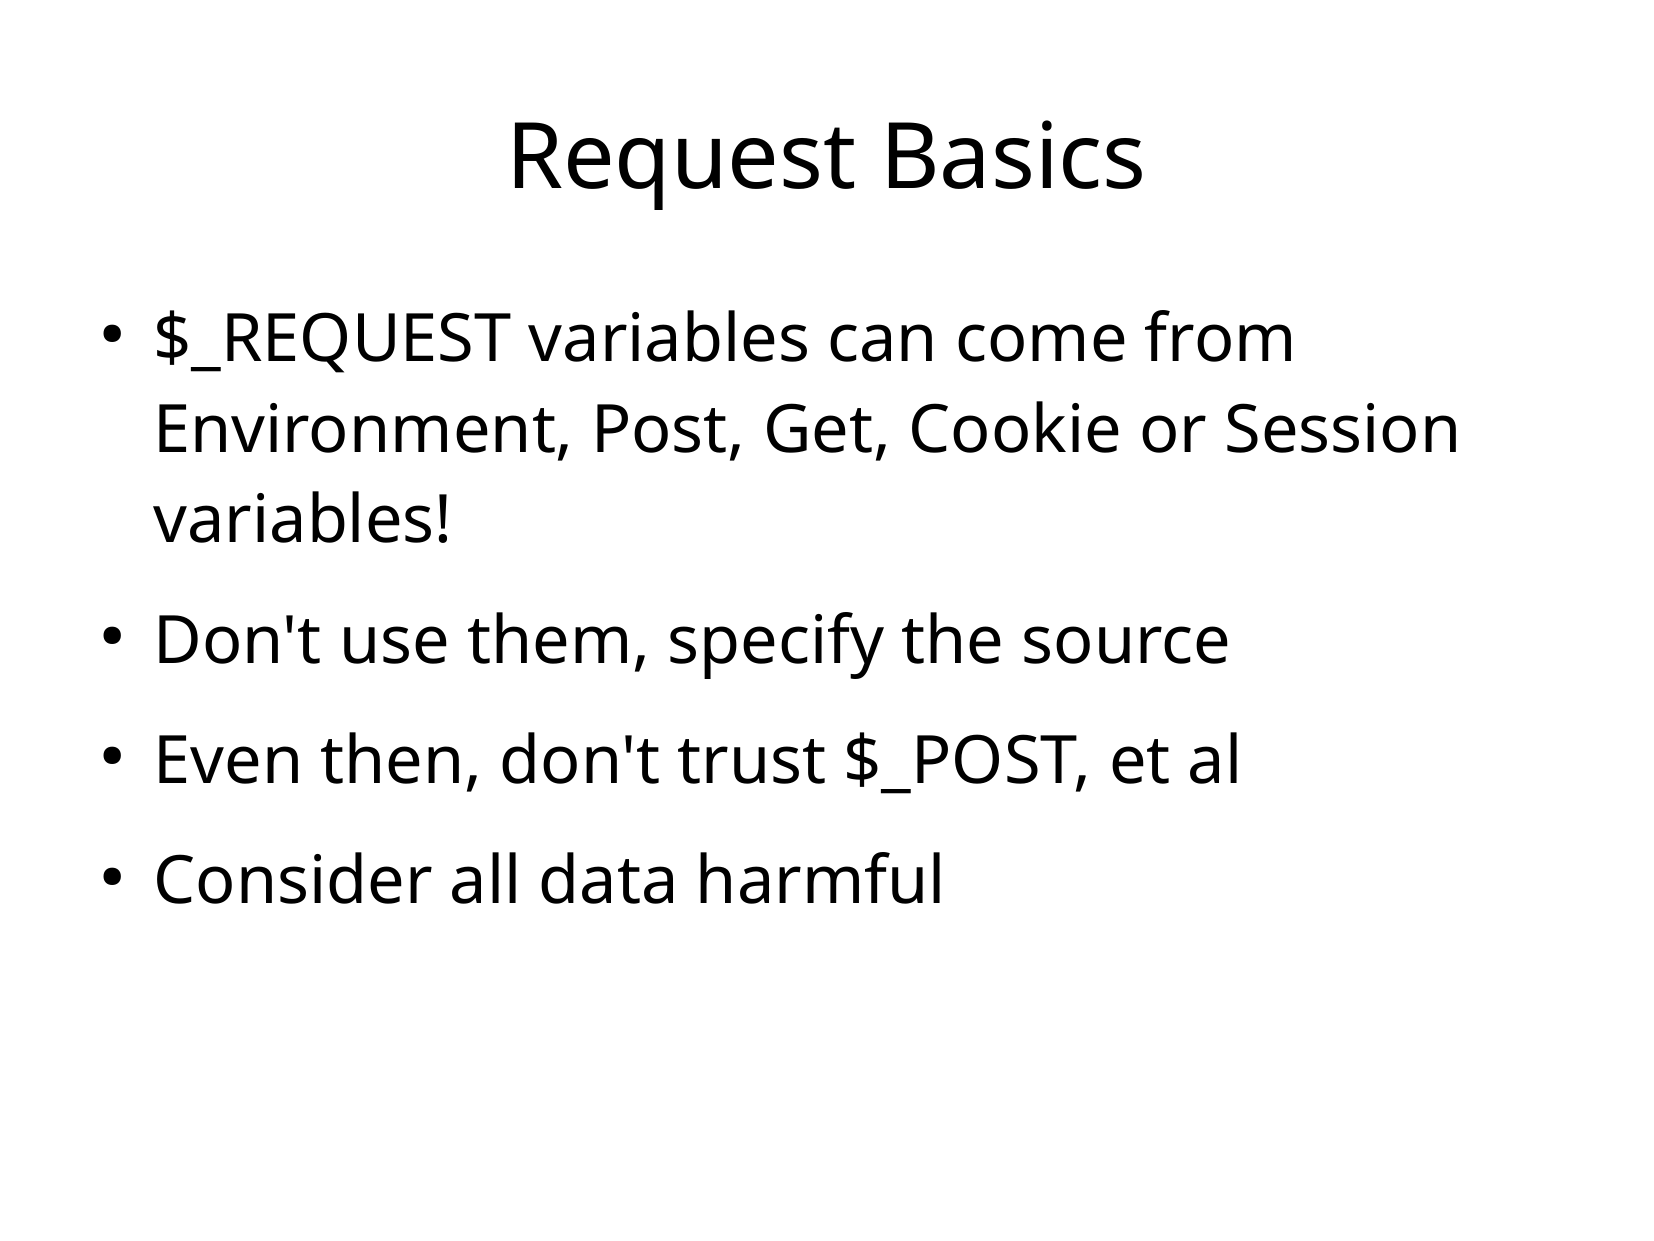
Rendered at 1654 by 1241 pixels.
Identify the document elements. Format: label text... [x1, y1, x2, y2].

list $_REQUEST variables can come from Environment, Post, Get, Cookie or Session variables! Don't use them, specify the source Even then, don't trust $_POST, et al Consider all data harmful [82, 290, 1571, 1109]
title Request Basics [82, 56, 1571, 250]
